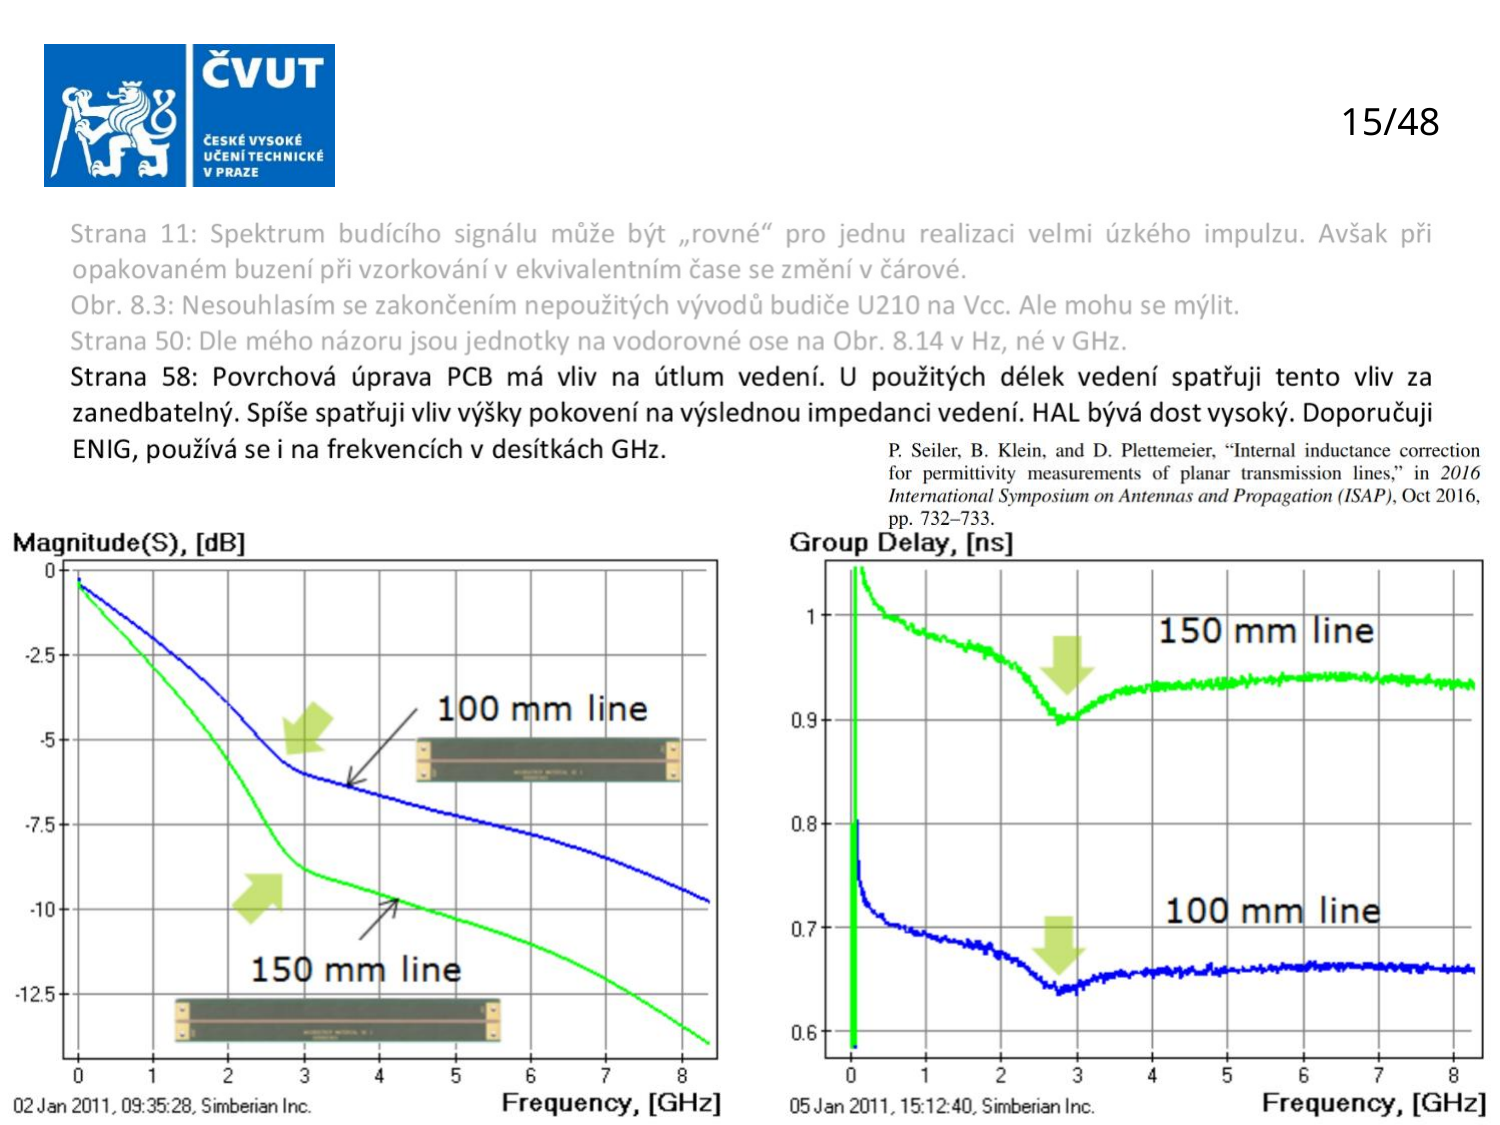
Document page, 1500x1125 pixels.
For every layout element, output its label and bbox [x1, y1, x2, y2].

text_box [15, 216, 1486, 361]
picture [60, 361, 1500, 1125]
picture [44, 44, 335, 187]
picture [0, 524, 730, 1125]
